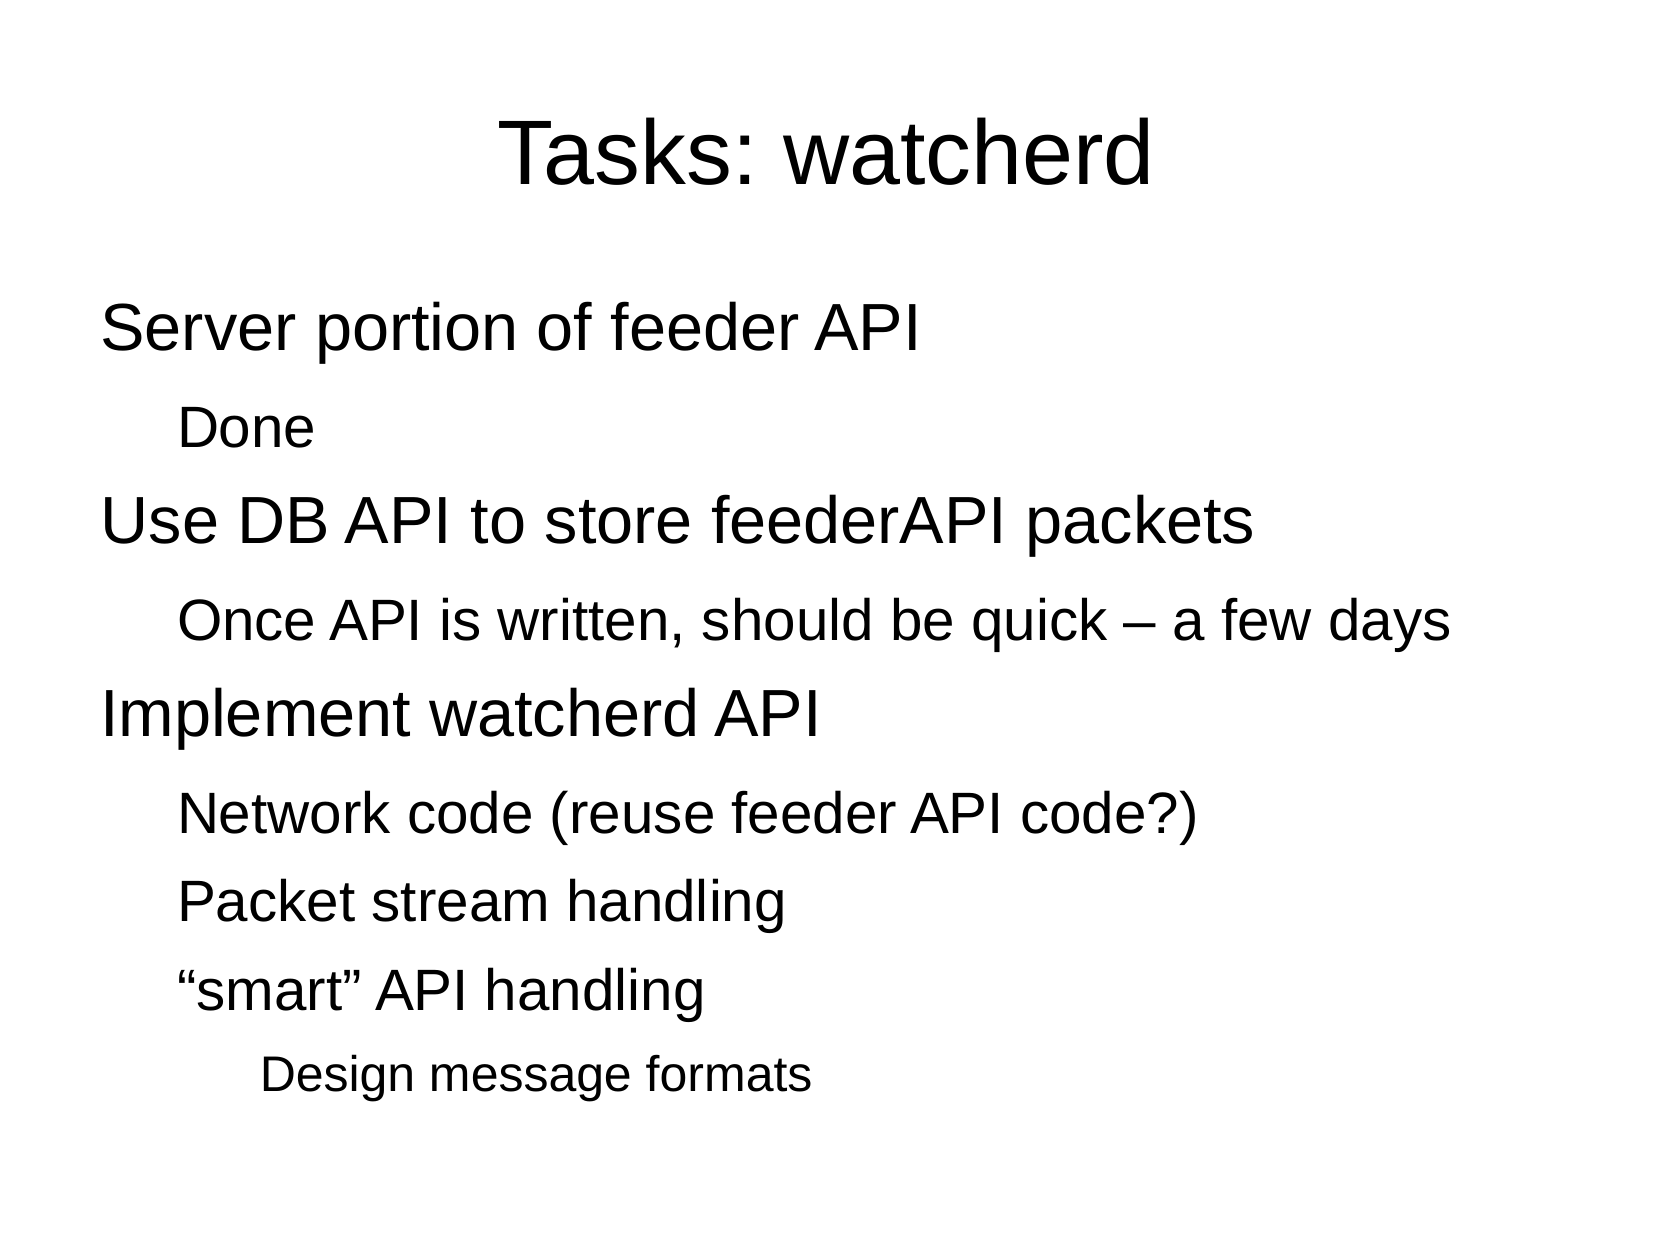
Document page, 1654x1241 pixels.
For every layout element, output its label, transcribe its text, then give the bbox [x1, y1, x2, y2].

title Tasks: watcherd [82, 56, 1571, 250]
list Server portion of feeder API Done Use DB API to store feederAPI packets Once API is written, should be quick – a few days Implement watcherd API Network code (reuse feeder API code?) Packet stream handling “smart” API handling Design message formats [82, 290, 1571, 1103]
